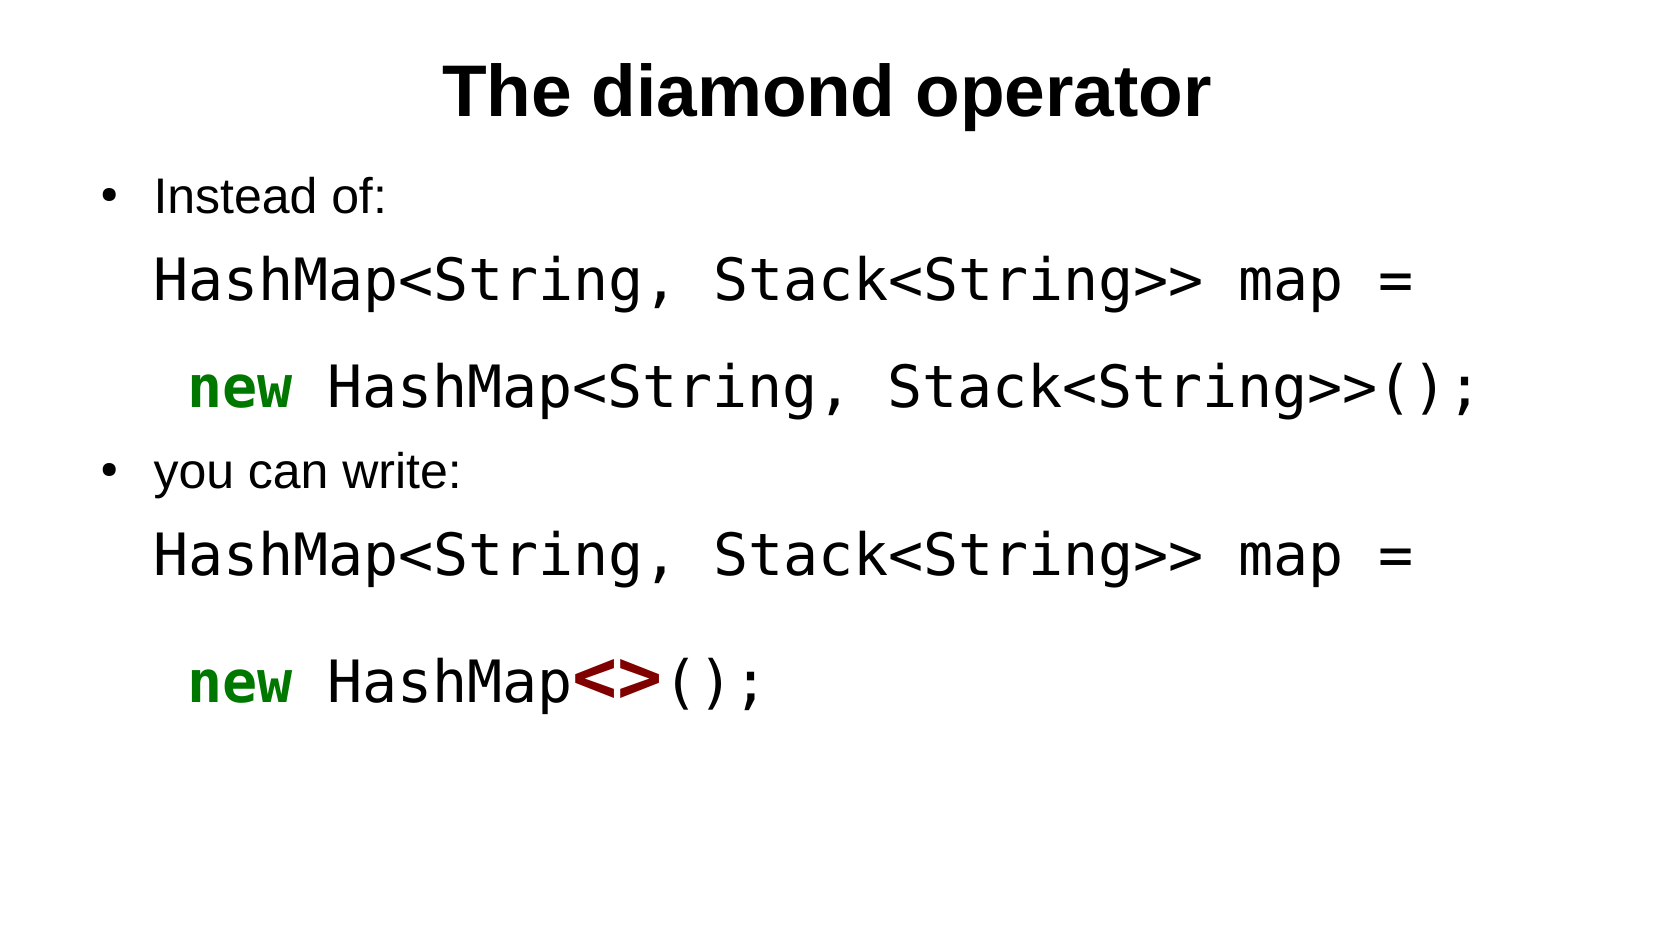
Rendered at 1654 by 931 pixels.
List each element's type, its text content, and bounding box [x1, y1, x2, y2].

title The diamond operator [82, 50, 1571, 133]
list Instead of: HashMap<String, Stack<String>> map = new HashMap<String, Stack<String>>(); you can write: HashMap<String, Stack<String>> map = new HashMap<>(); [82, 168, 1538, 889]
